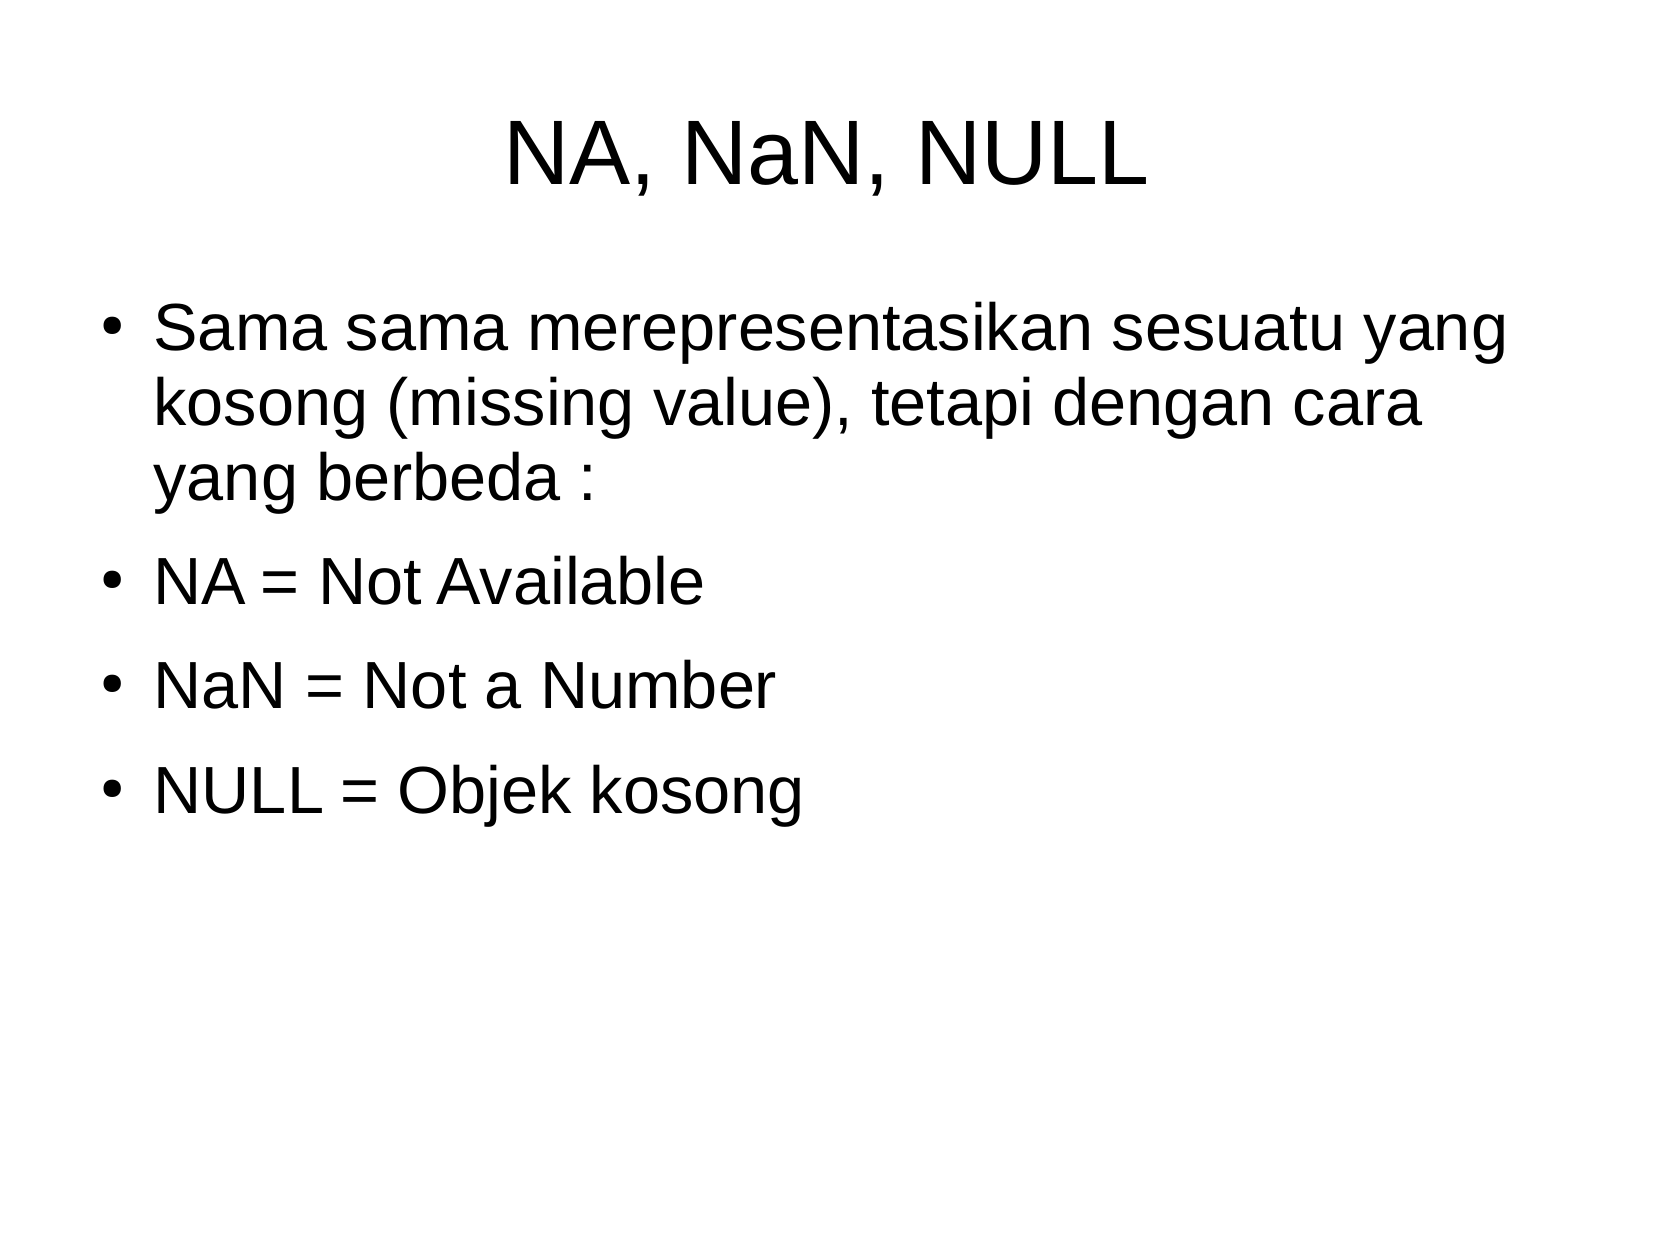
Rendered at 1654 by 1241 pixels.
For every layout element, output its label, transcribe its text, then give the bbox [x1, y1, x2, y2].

title NA, NaN, NULL [82, 49, 1571, 257]
list Sama sama merepresentasikan sesuatu yang kosong (missing value), tetapi dengan cara yang berbeda : NA = Not Available NaN = Not a Number NULL = Objek kosong [82, 290, 1571, 1010]
